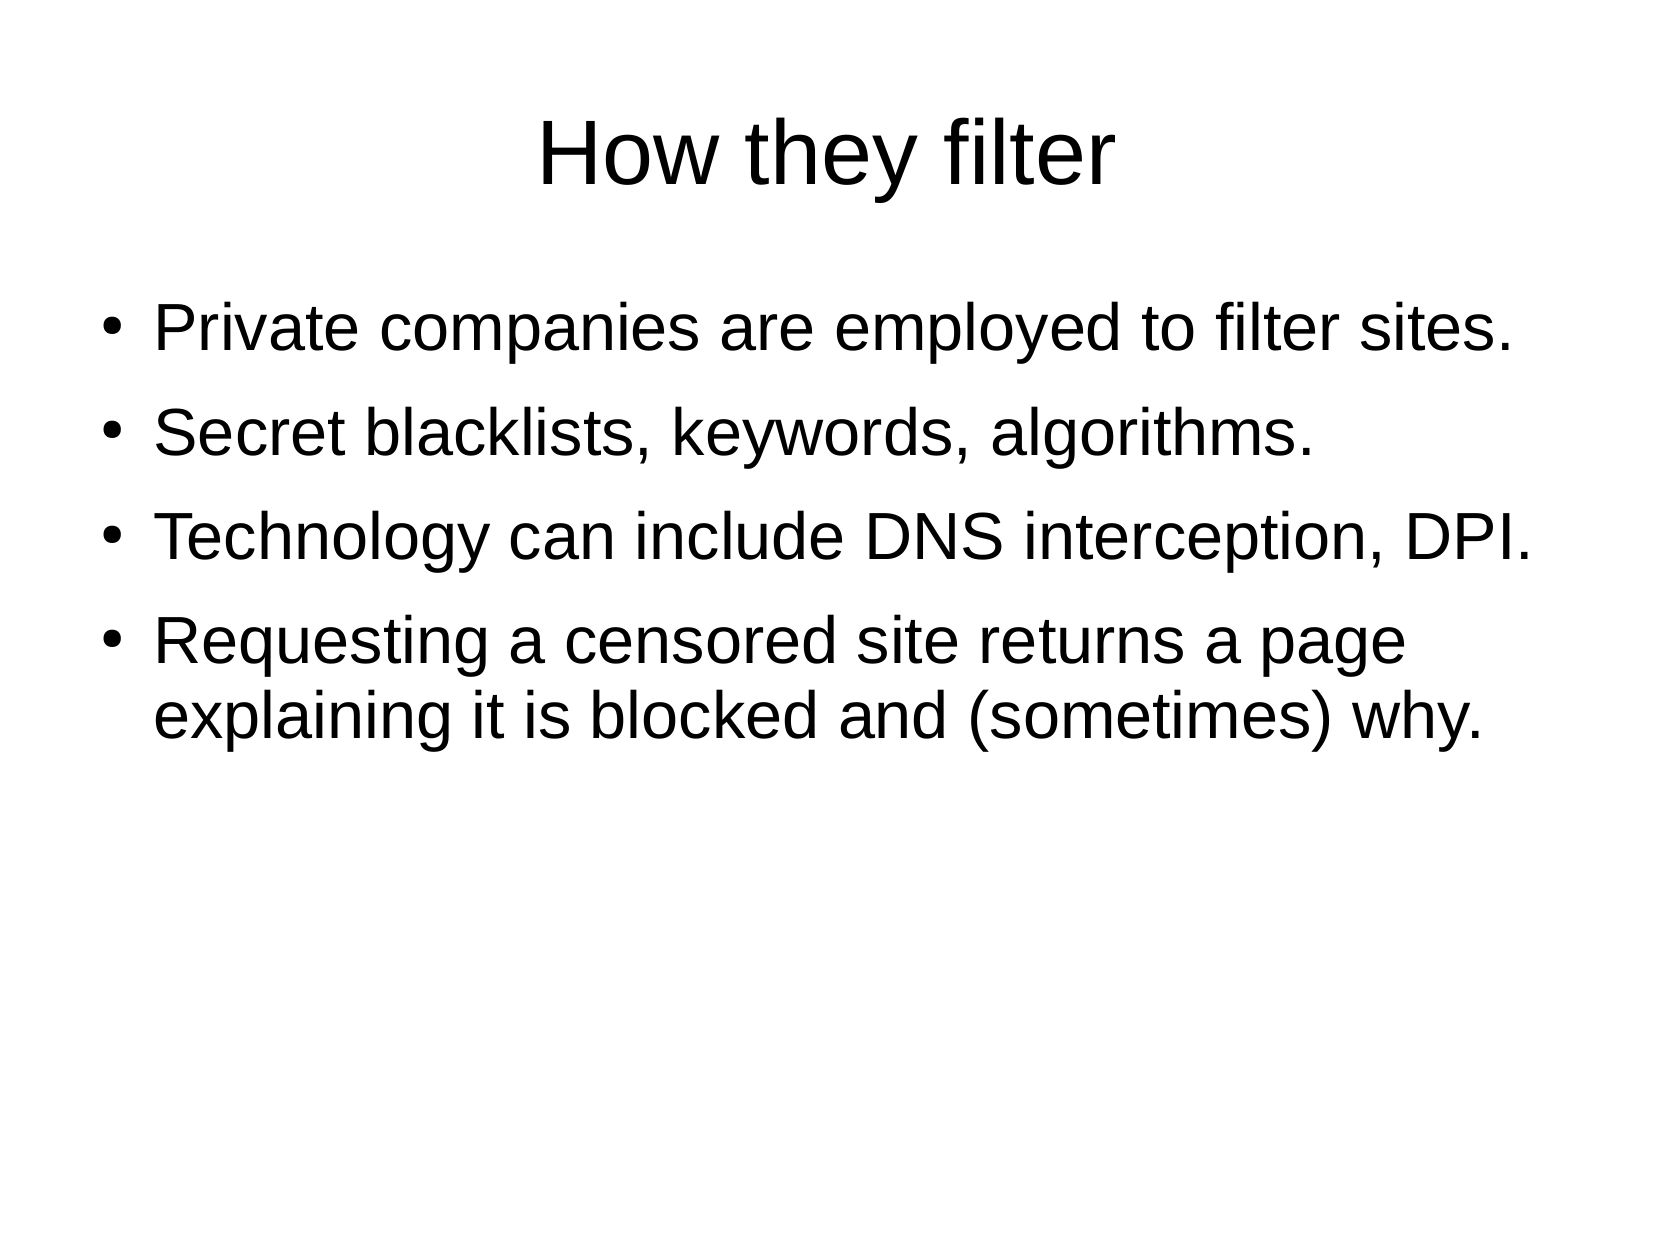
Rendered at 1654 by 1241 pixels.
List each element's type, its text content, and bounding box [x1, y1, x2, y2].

list Private companies are employed to filter sites. Secret blacklists, keywords, algorithms. Technology can include DNS interception, DPI. Requesting a censored site returns a page explaining it is blocked and (sometimes) why. [82, 290, 1571, 1010]
title How they filter [82, 49, 1571, 257]
